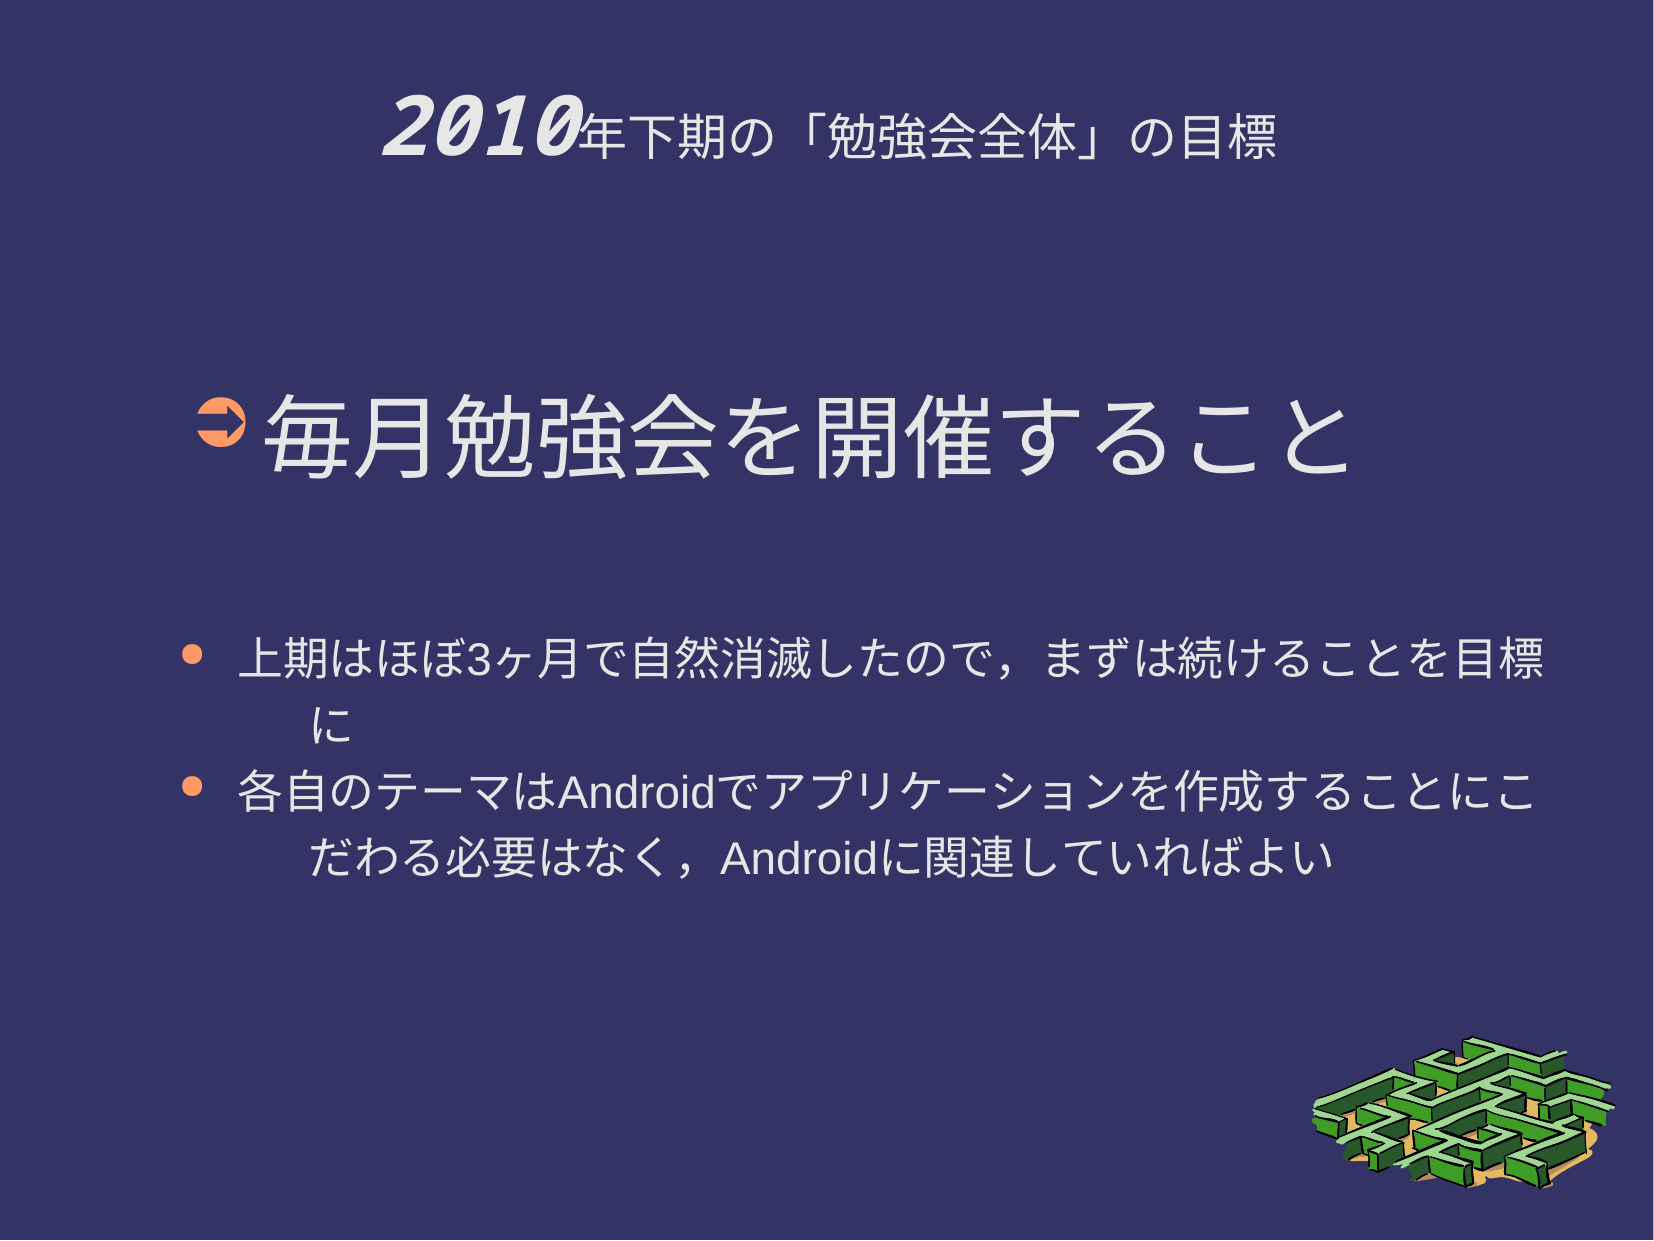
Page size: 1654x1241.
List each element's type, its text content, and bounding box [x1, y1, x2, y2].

title 2010年下期の「勉強会全体」の目標 [121, 19, 1534, 227]
list 毎月勉強会を開催すること 上期はほぼ3ヶ月で自然消滅したので，まずは続けることを目標に 各自のテーマはAndroidでアプリケーションを作成することにこだわる必要はなく，Androidに関連していればよい [178, 364, 1570, 1132]
